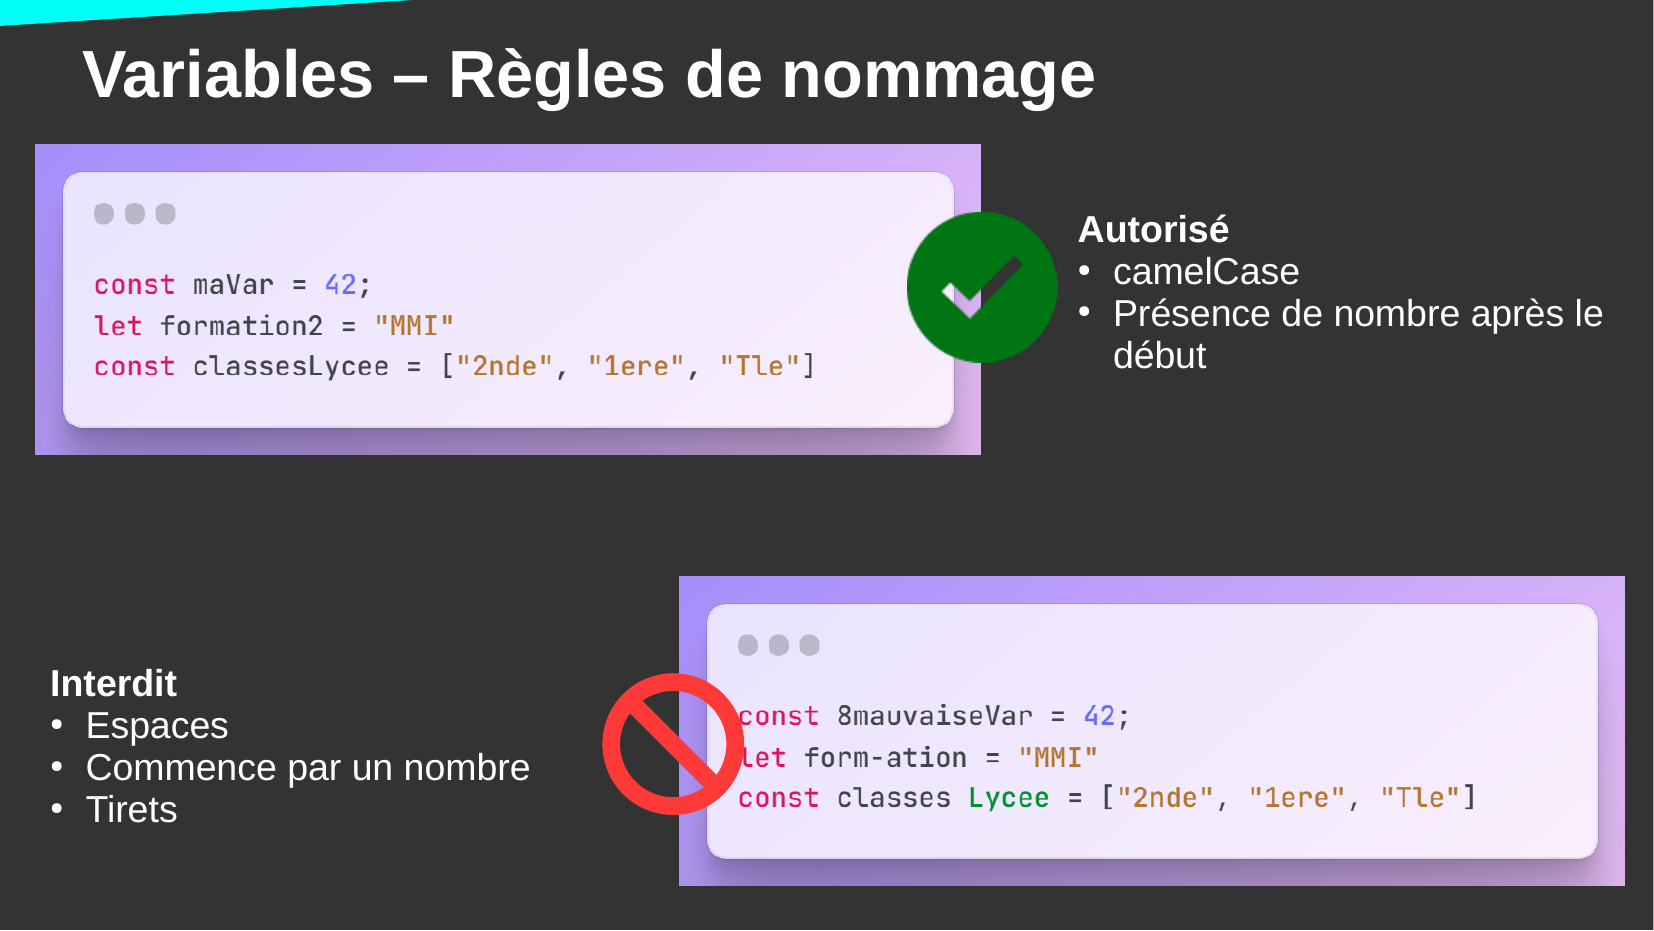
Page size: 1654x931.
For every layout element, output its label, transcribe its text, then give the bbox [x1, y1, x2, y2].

picture [35, 144, 1058, 455]
picture [679, 576, 1625, 886]
picture [679, 692, 726, 774]
title Variables – Règles de nommage [82, 37, 1571, 114]
text_box [615, 673, 745, 816]
text_box Interdit Espaces Commence par un nombre Tirets [35, 655, 615, 839]
text_box [0, 0, 413, 26]
picture [679, 764, 703, 796]
text_box Autorisé camelCase Présence de nombre après le début [1062, 200, 1642, 384]
